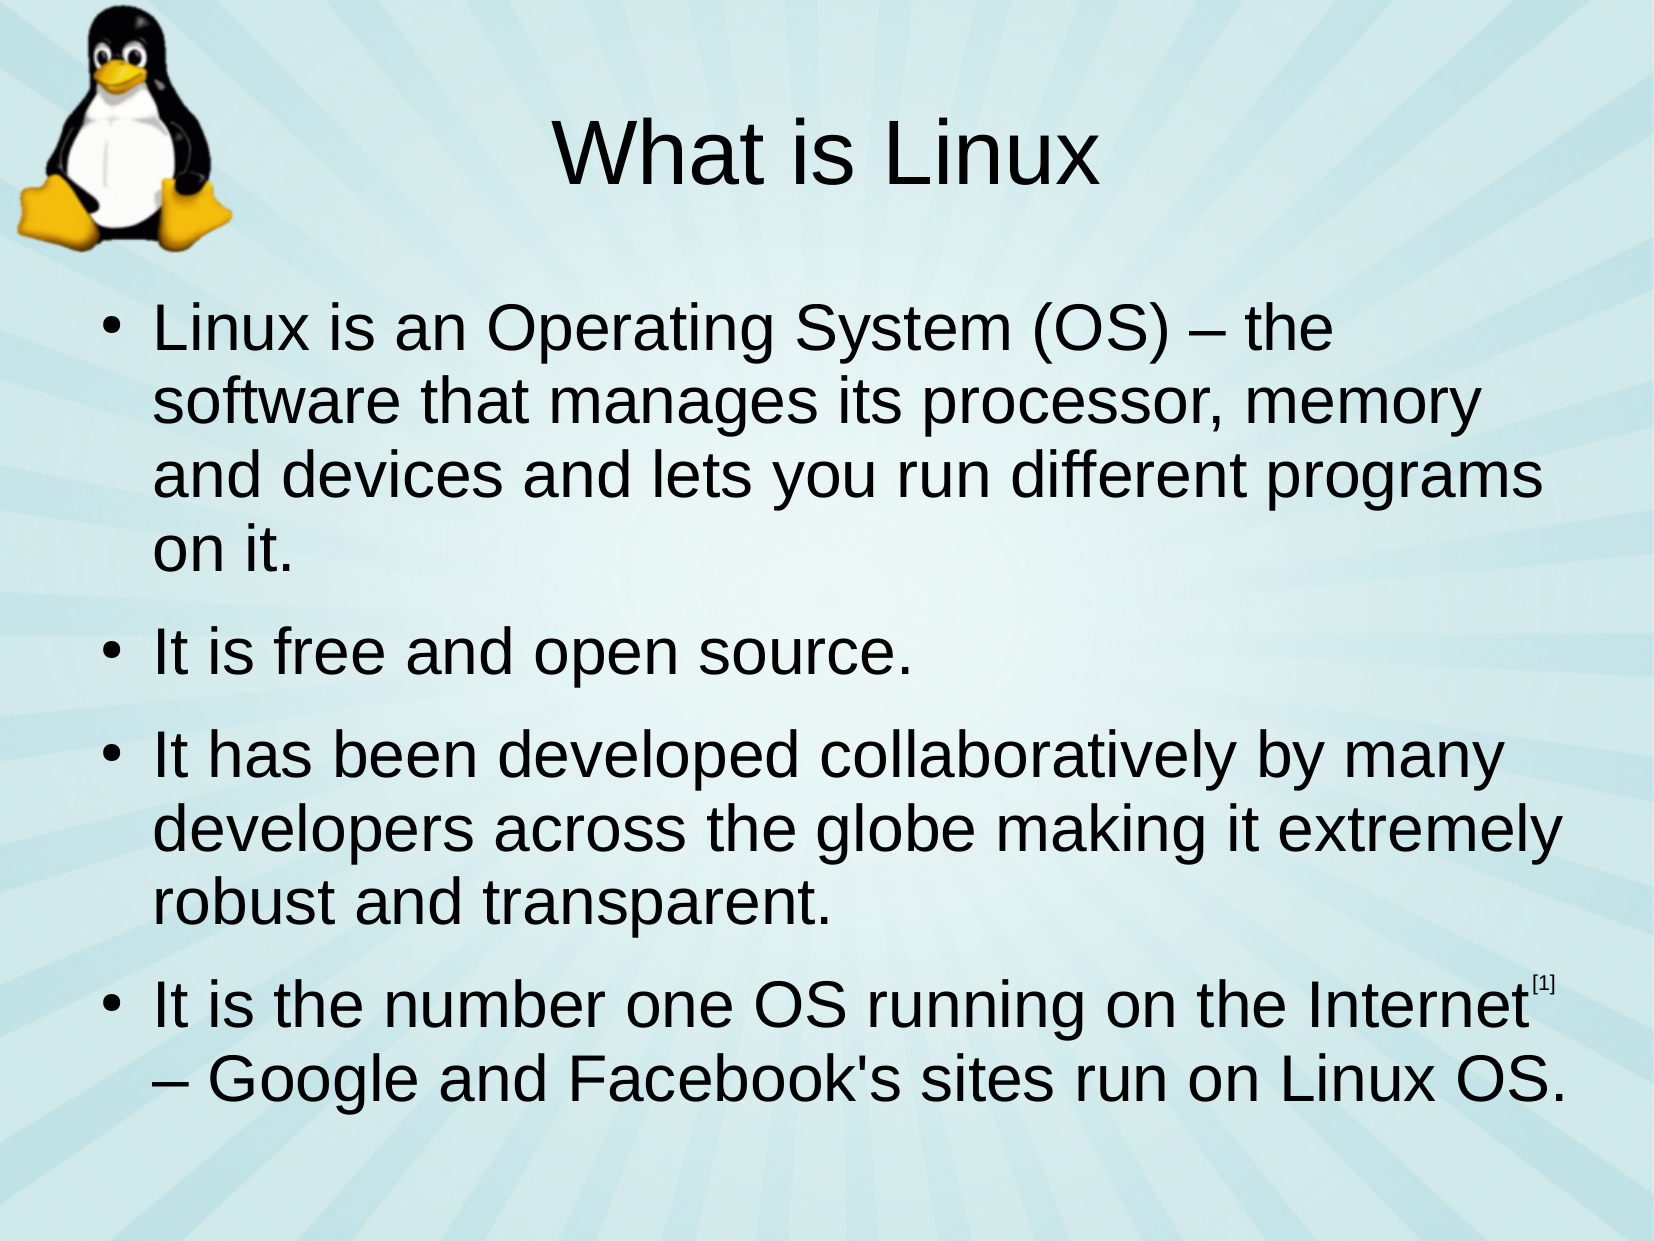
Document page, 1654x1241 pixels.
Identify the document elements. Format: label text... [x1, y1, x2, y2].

picture [0, 0, 1654, 1241]
list Linux is an Operating System (OS) – the software that manages its processor, memory and devices and lets you run different programs on it. It is free and open source. It has been developed collaboratively by many developers across the globe making it extremely robust and transparent. It is the number one OS running on the Internet[1] – Google and Facebook's sites run on Linux OS. [82, 290, 1571, 1186]
title What is Linux [82, 49, 1571, 257]
